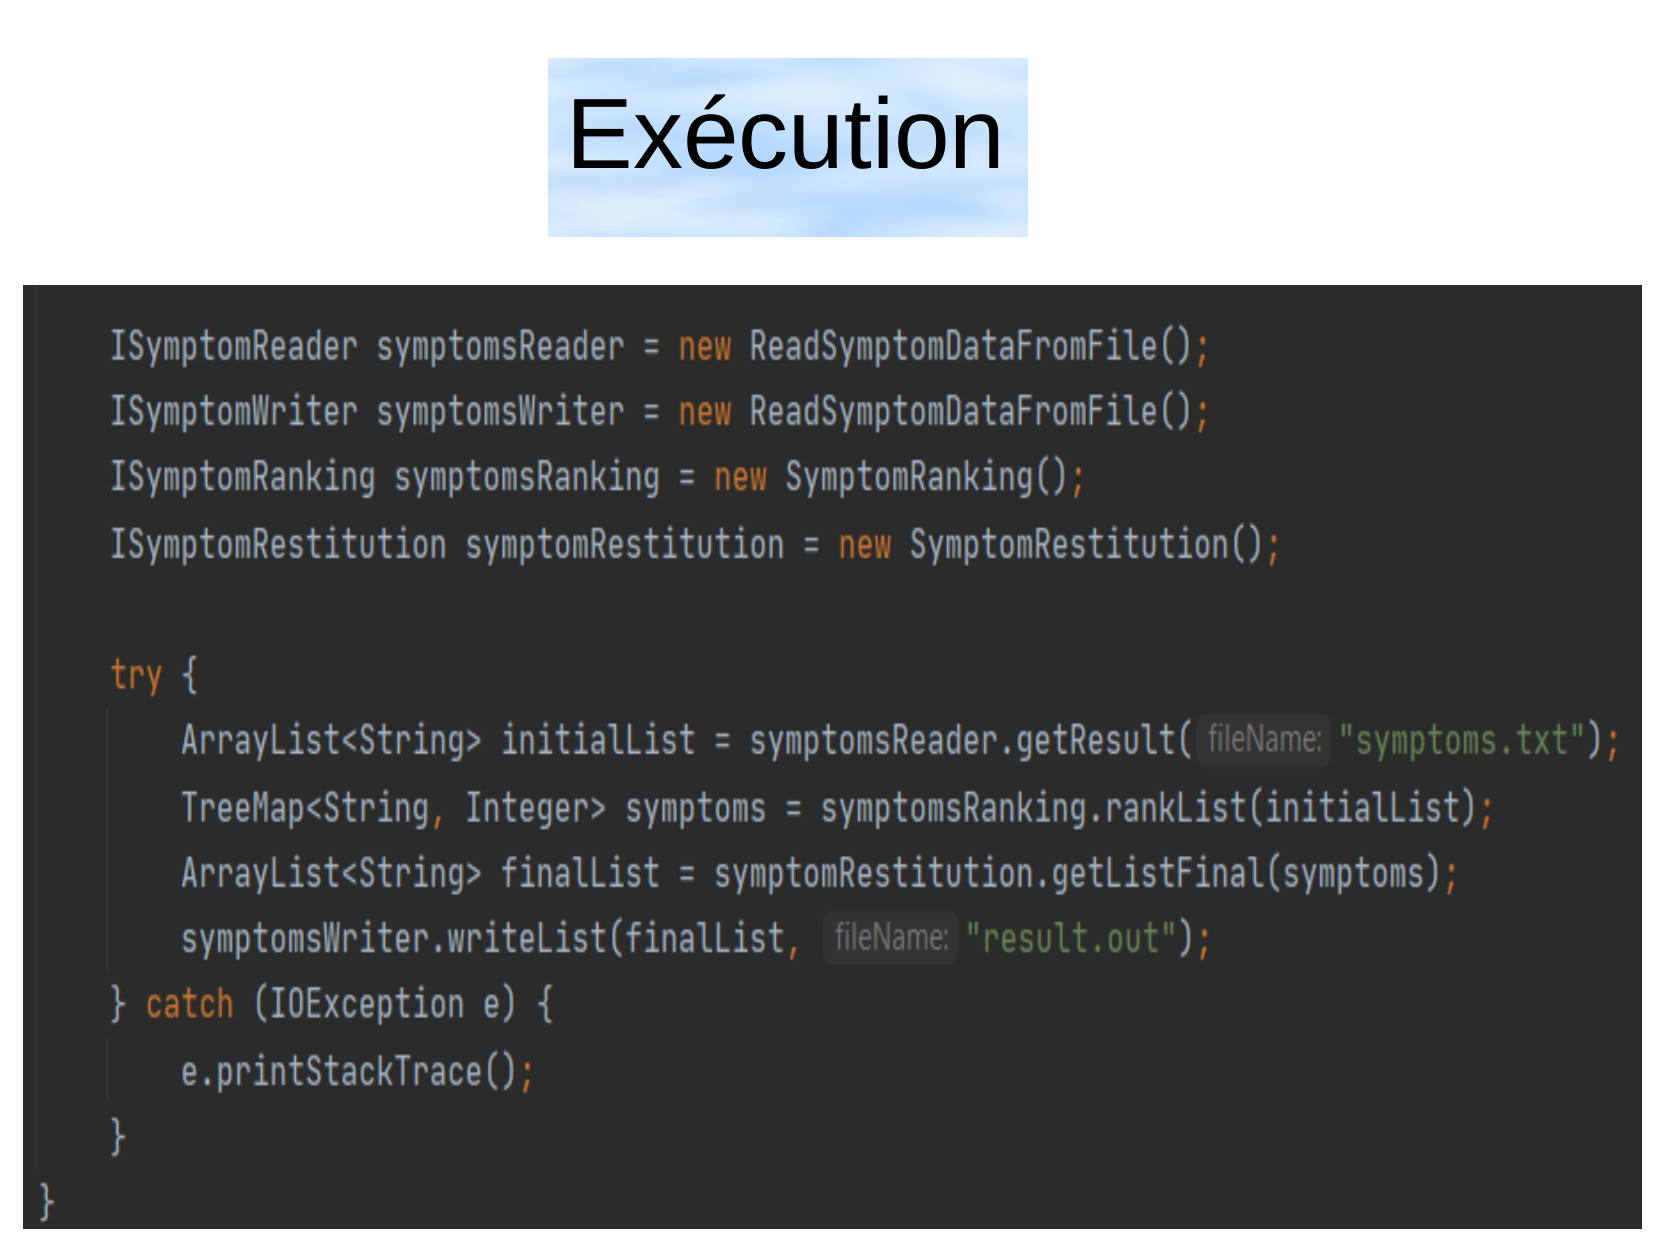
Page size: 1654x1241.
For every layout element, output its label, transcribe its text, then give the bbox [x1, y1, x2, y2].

list Exécution [496, 77, 1016, 285]
picture [23, 285, 1642, 1229]
picture [548, 58, 1028, 237]
